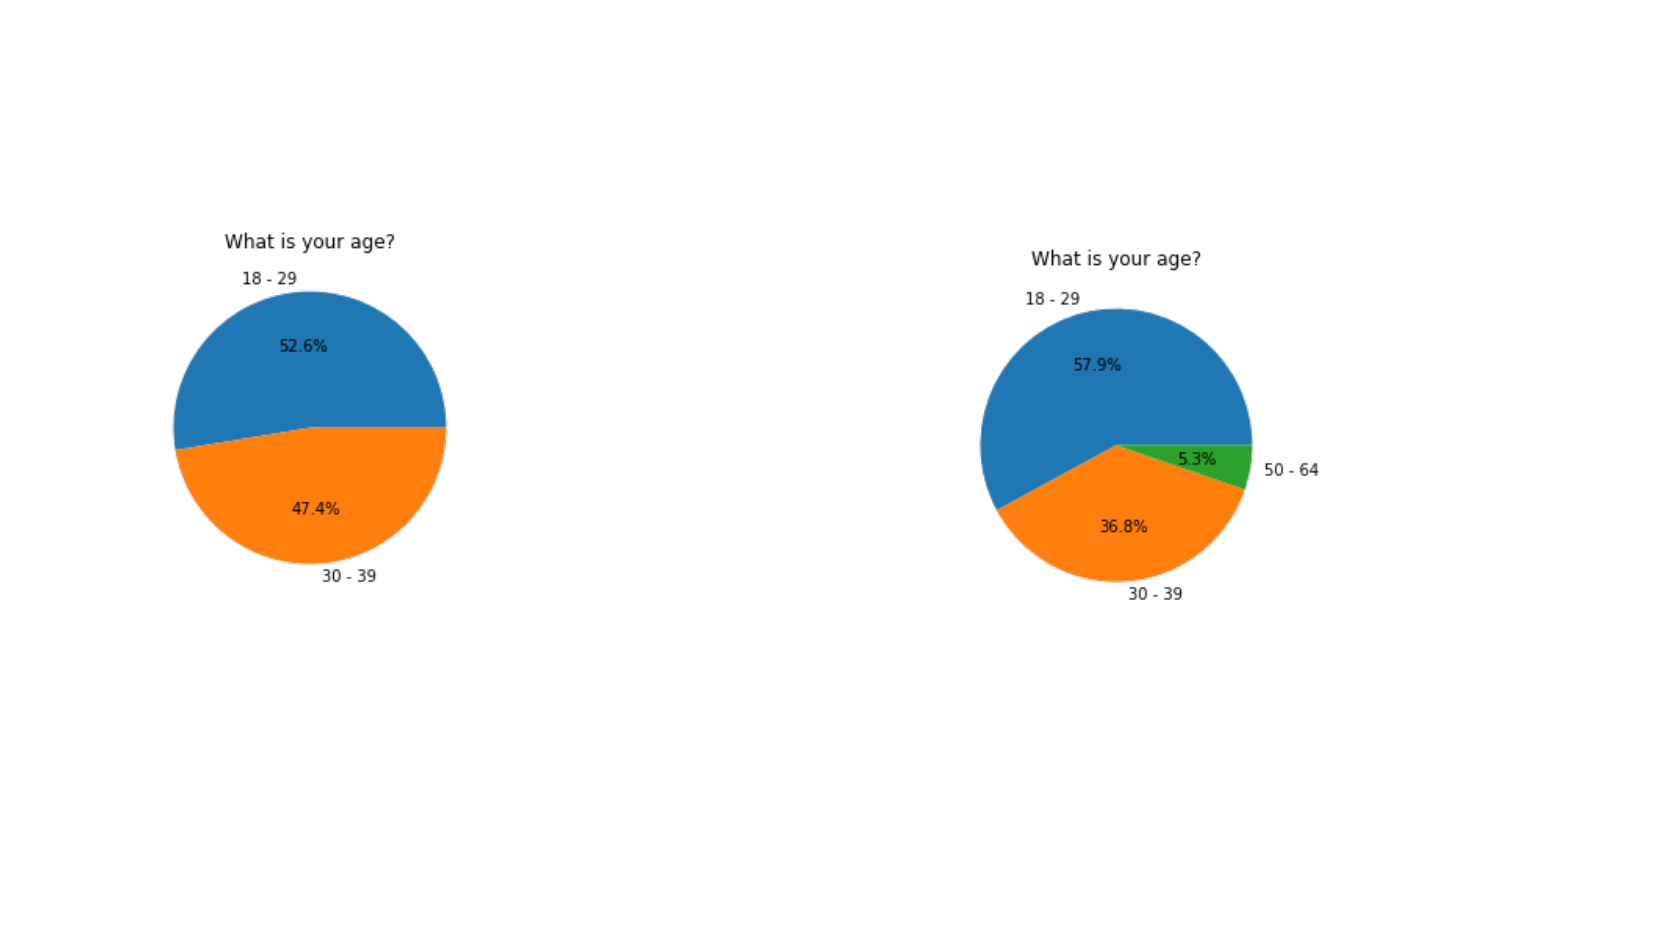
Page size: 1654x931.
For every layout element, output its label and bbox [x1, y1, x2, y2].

picture [123, 222, 496, 616]
picture [930, 239, 1330, 633]
